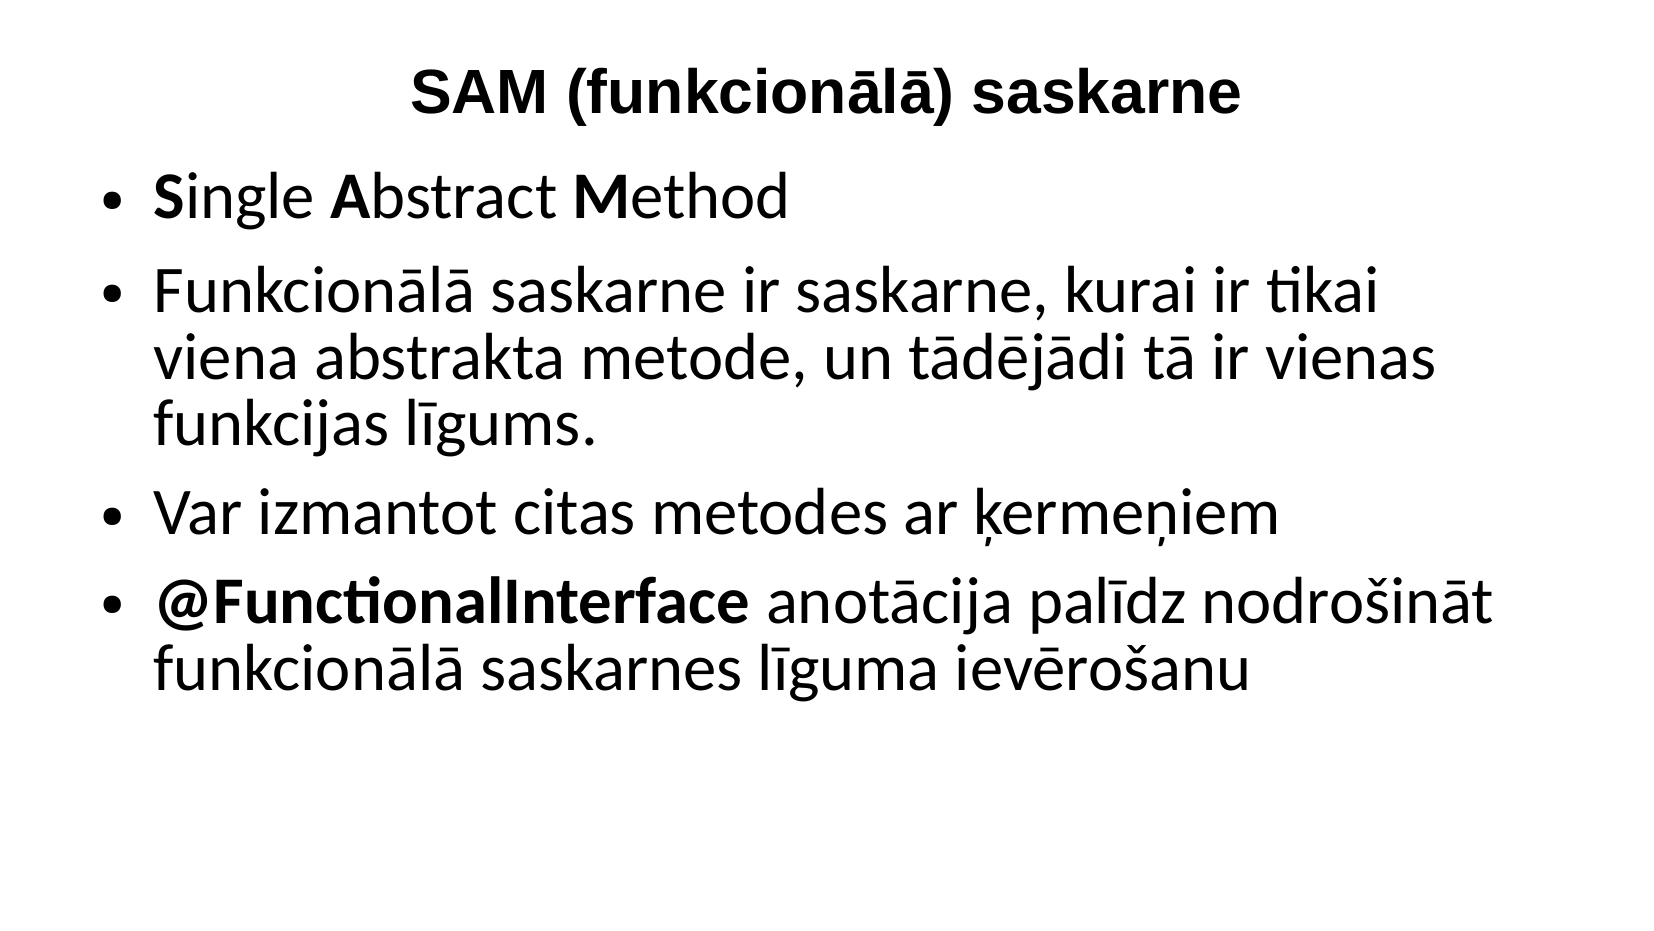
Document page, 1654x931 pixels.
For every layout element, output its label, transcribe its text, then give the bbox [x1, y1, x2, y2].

list Single Abstract Method Funkcionālā saskarne ir saskarne, kurai ir tikai viena abstrakta metode, un tādējādi tā ir vienas funkcijas līgums. Var izmantot citas metodes ar ķermeņiem @FunctionalInterface anotācija palīdz nodrošināt funkcionālā saskarnes līguma ievērošanu [82, 168, 1538, 889]
title SAM (funkcionālā) saskarne [82, 37, 1571, 147]
